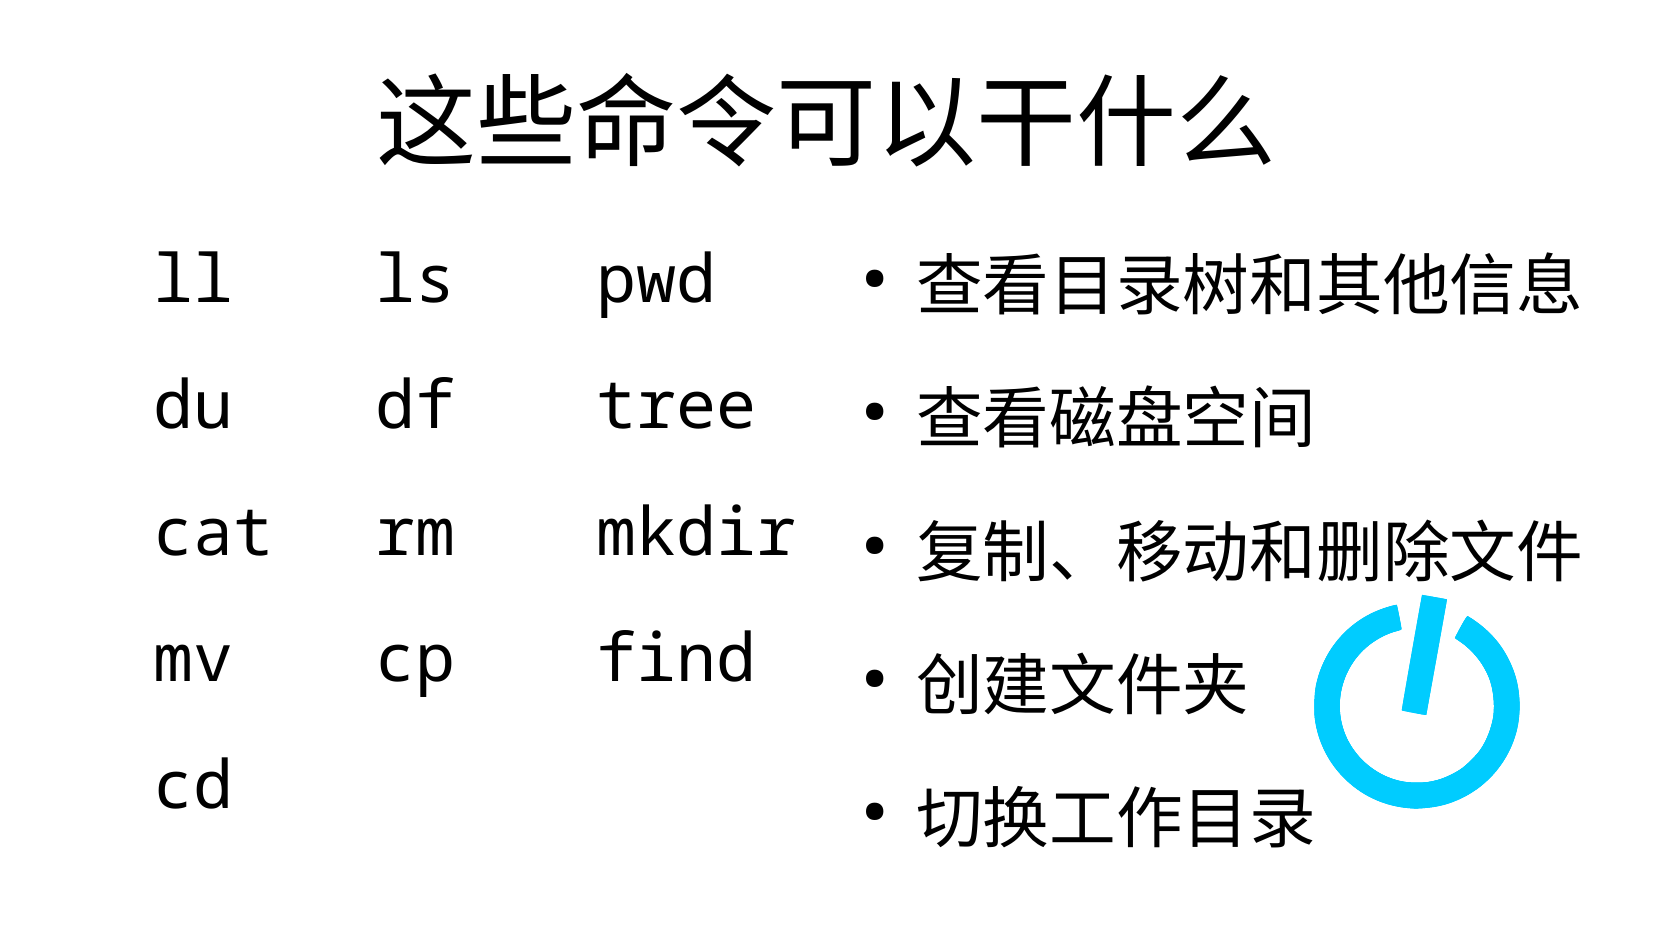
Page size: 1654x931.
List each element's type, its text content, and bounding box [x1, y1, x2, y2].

list 查看目录树和其他信息 查看磁盘空间 复制、移动和删除文件 创建文件夹 切换工作目录 [845, 217, 1607, 875]
title 这些命令可以干什么 [82, 37, 1571, 193]
list ll ls pwd du df tree cat rm mkdir mv cp find cd [82, 217, 809, 875]
